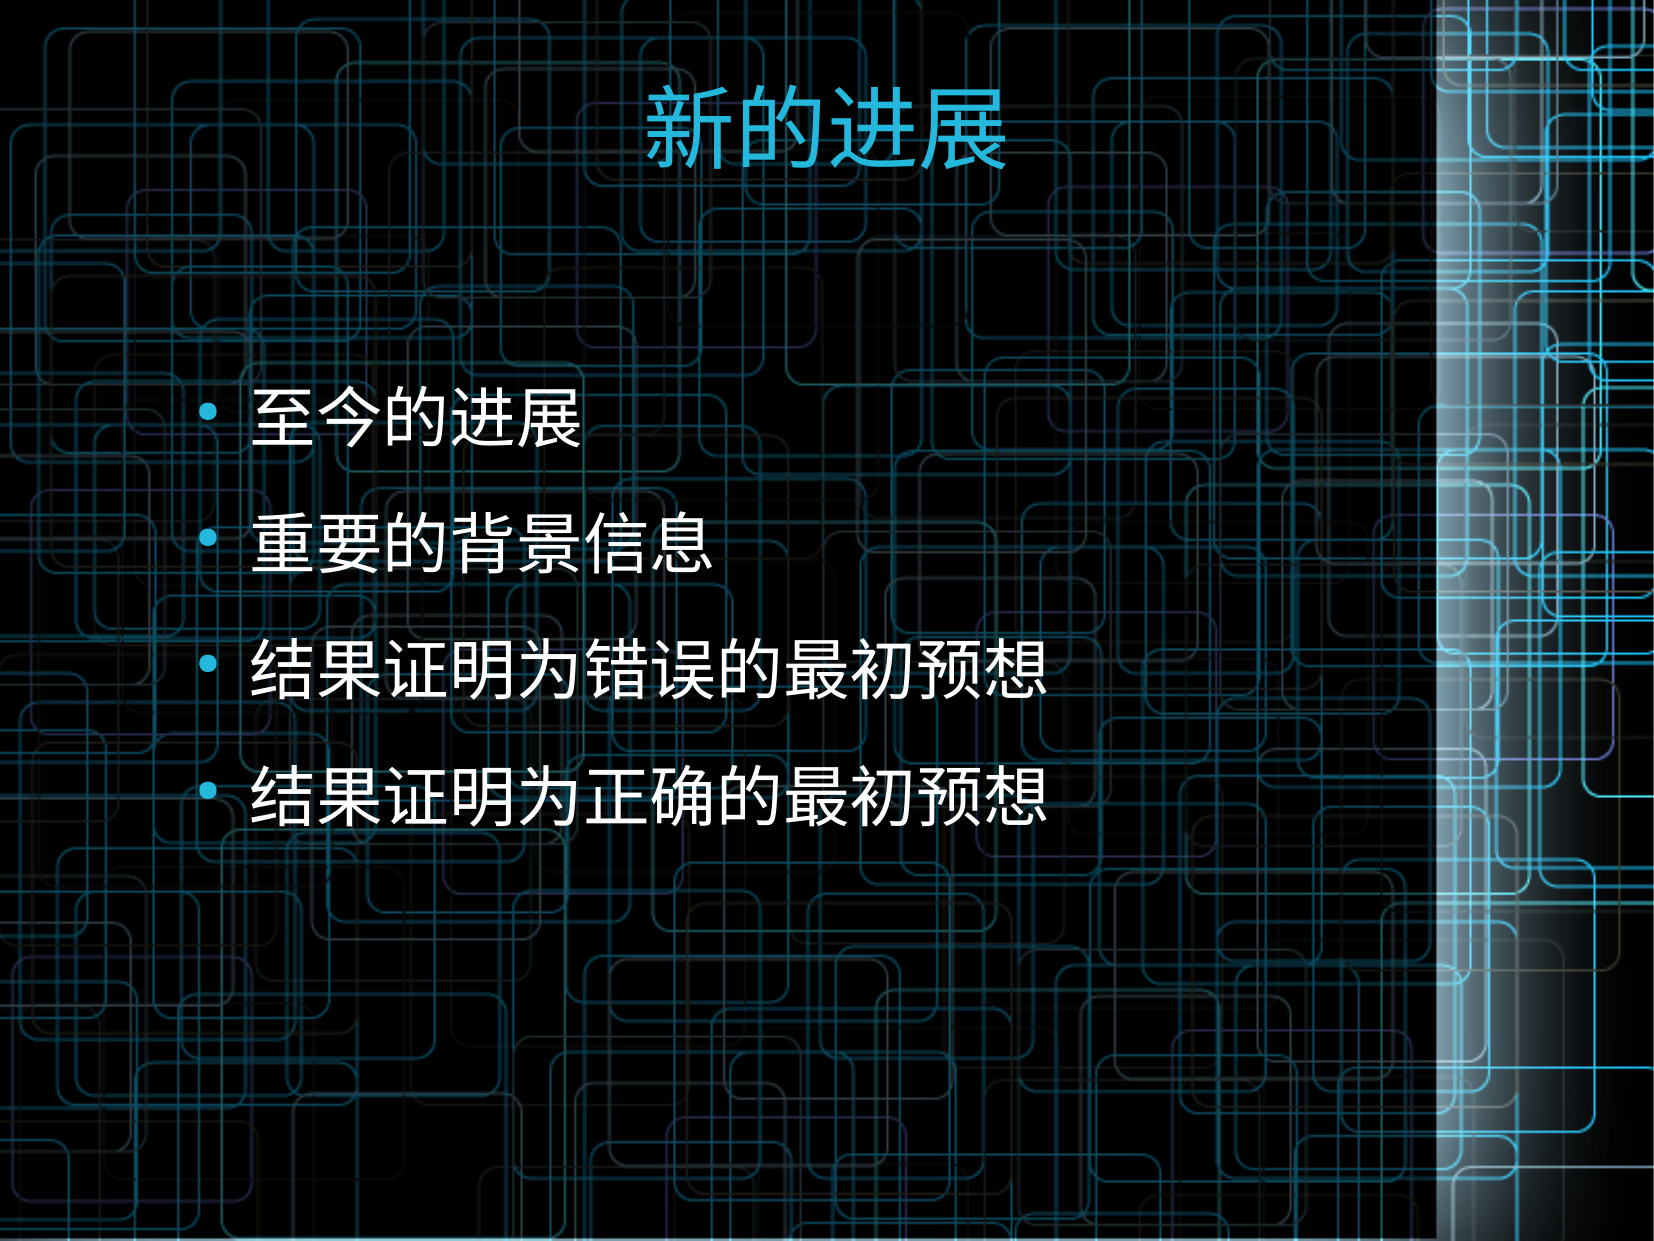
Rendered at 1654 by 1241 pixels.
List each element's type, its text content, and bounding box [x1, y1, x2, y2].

title 新的进展 [121, 19, 1534, 227]
list 至今的进展 重要的背景信息 结果证明为错误的最初预想 结果证明为正确的最初预想 [178, 364, 1570, 1147]
picture [0, 0, 1654, 1241]
